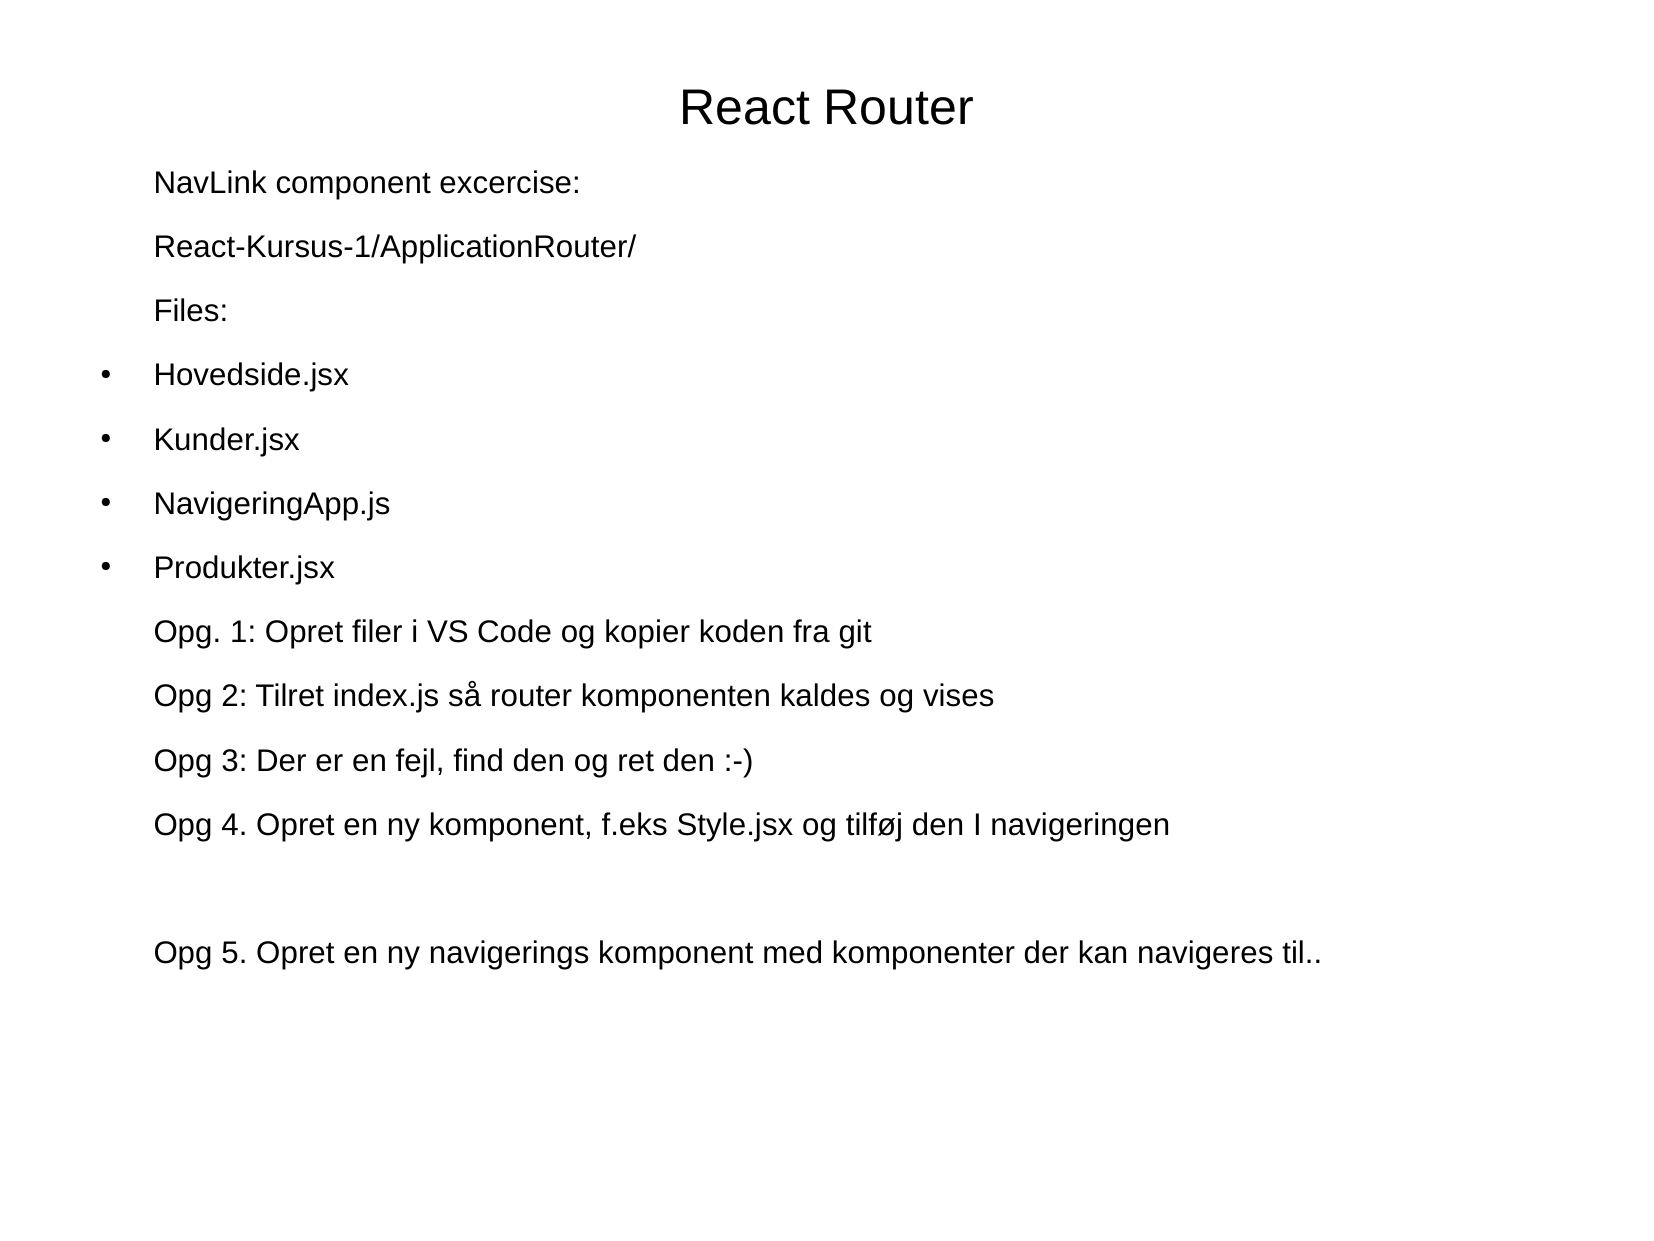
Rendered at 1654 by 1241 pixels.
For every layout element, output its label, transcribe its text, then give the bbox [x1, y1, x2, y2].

list NavLink component excercise: React-Kursus-1/ApplicationRouter/ Files: Hovedside.jsx Kunder.jsx NavigeringApp.js Produkter.jsx Opg. 1: Opret filer i VS Code og kopier koden fra git Opg 2: Tilret index.js så router komponenten kaldes og vises Opg 3: Der er en fejl, find den og ret den :-) Opg 4. Opret en ny komponent, f.eks Style.jsx og tilføj den I navigeringen Opg 5. Opret en ny navigerings komponent med komponenter der kan navigeres til.. [82, 165, 1571, 1109]
title React Router [82, 49, 1571, 165]
